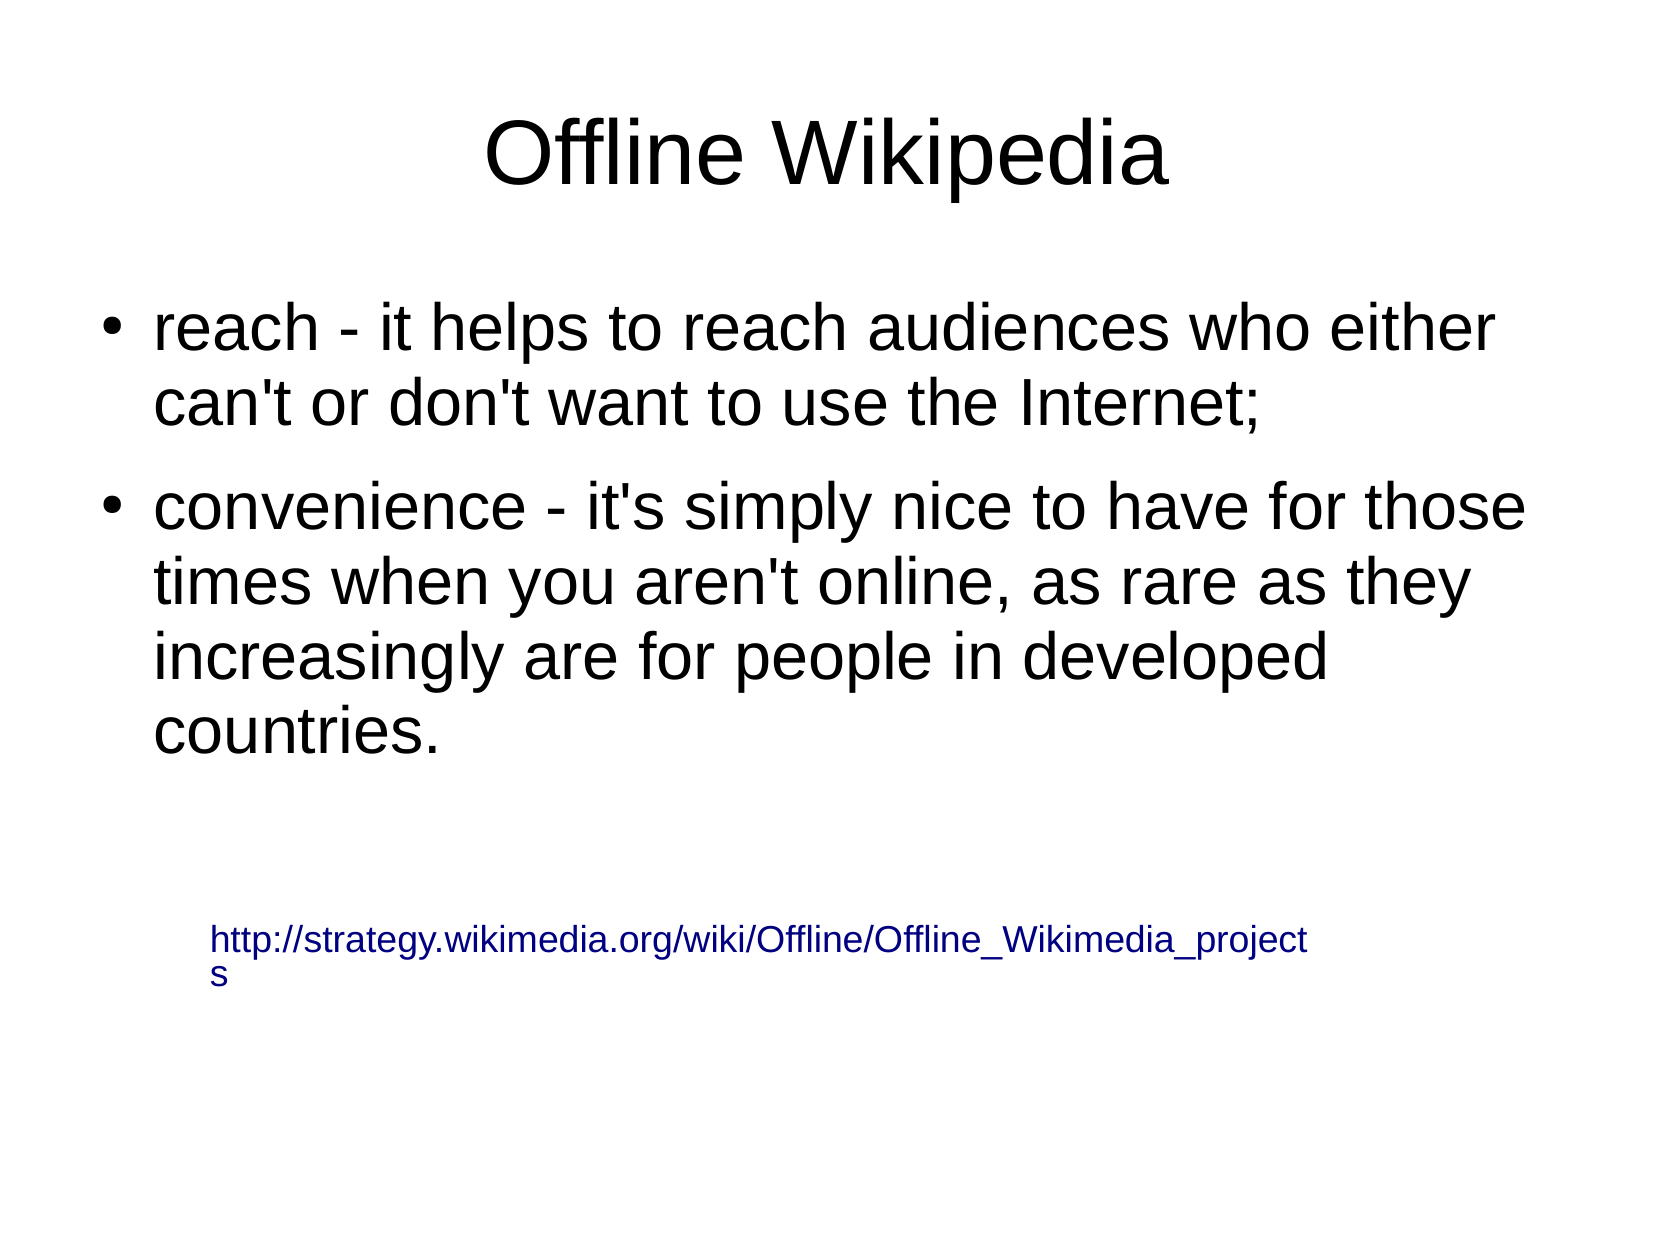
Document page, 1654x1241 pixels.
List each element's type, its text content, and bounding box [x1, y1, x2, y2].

title Offline Wikipedia [82, 49, 1571, 257]
text_box http://strategy.wikimedia.org/wiki/Offline/Offline_Wikimedia_projects [195, 910, 1340, 1010]
list reach - it helps to reach audiences who either can't or don't want to use the Internet; convenience - it's simply nice to have for those times when you aren't online, as rare as they increasingly are for people in developed countries. [82, 290, 1571, 1010]
